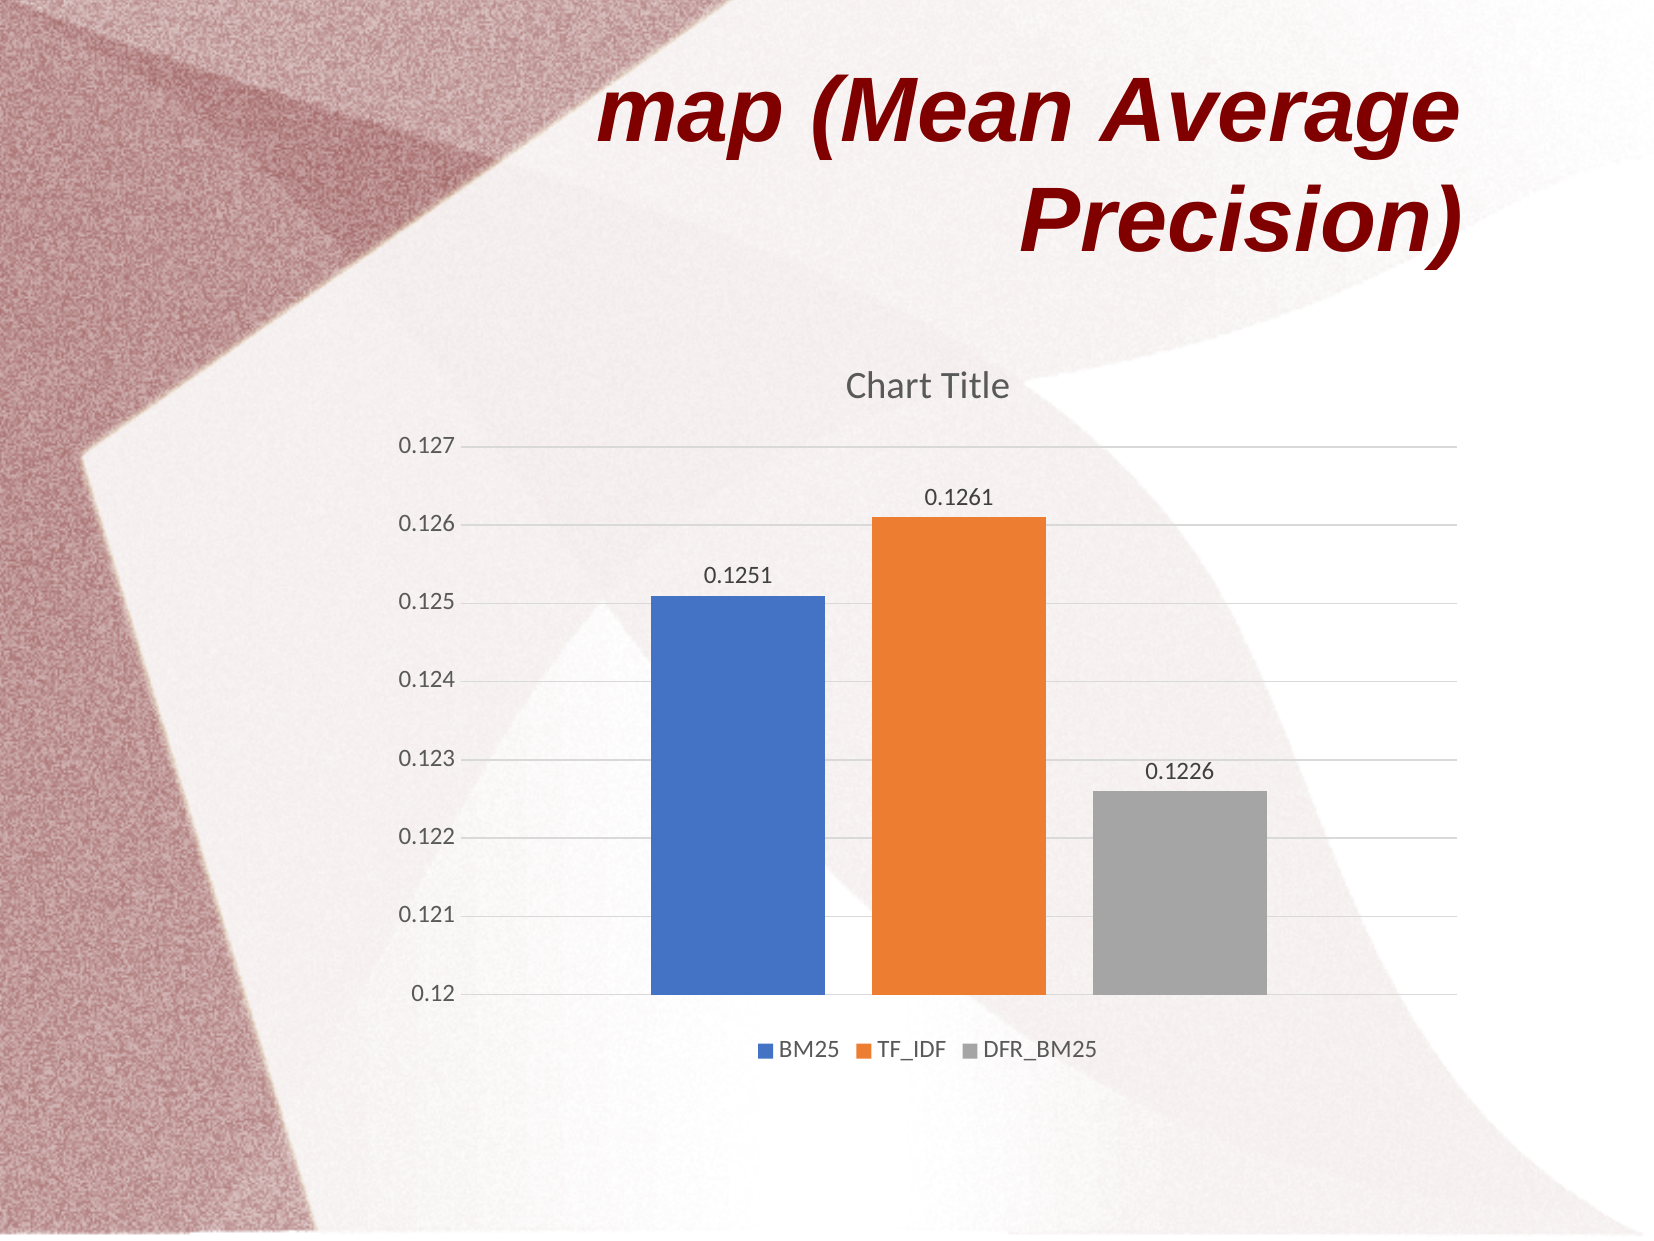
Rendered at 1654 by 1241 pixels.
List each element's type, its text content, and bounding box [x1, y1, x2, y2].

title map (Mean Average Precision) [596, 49, 1607, 257]
chart [376, 334, 1480, 1070]
